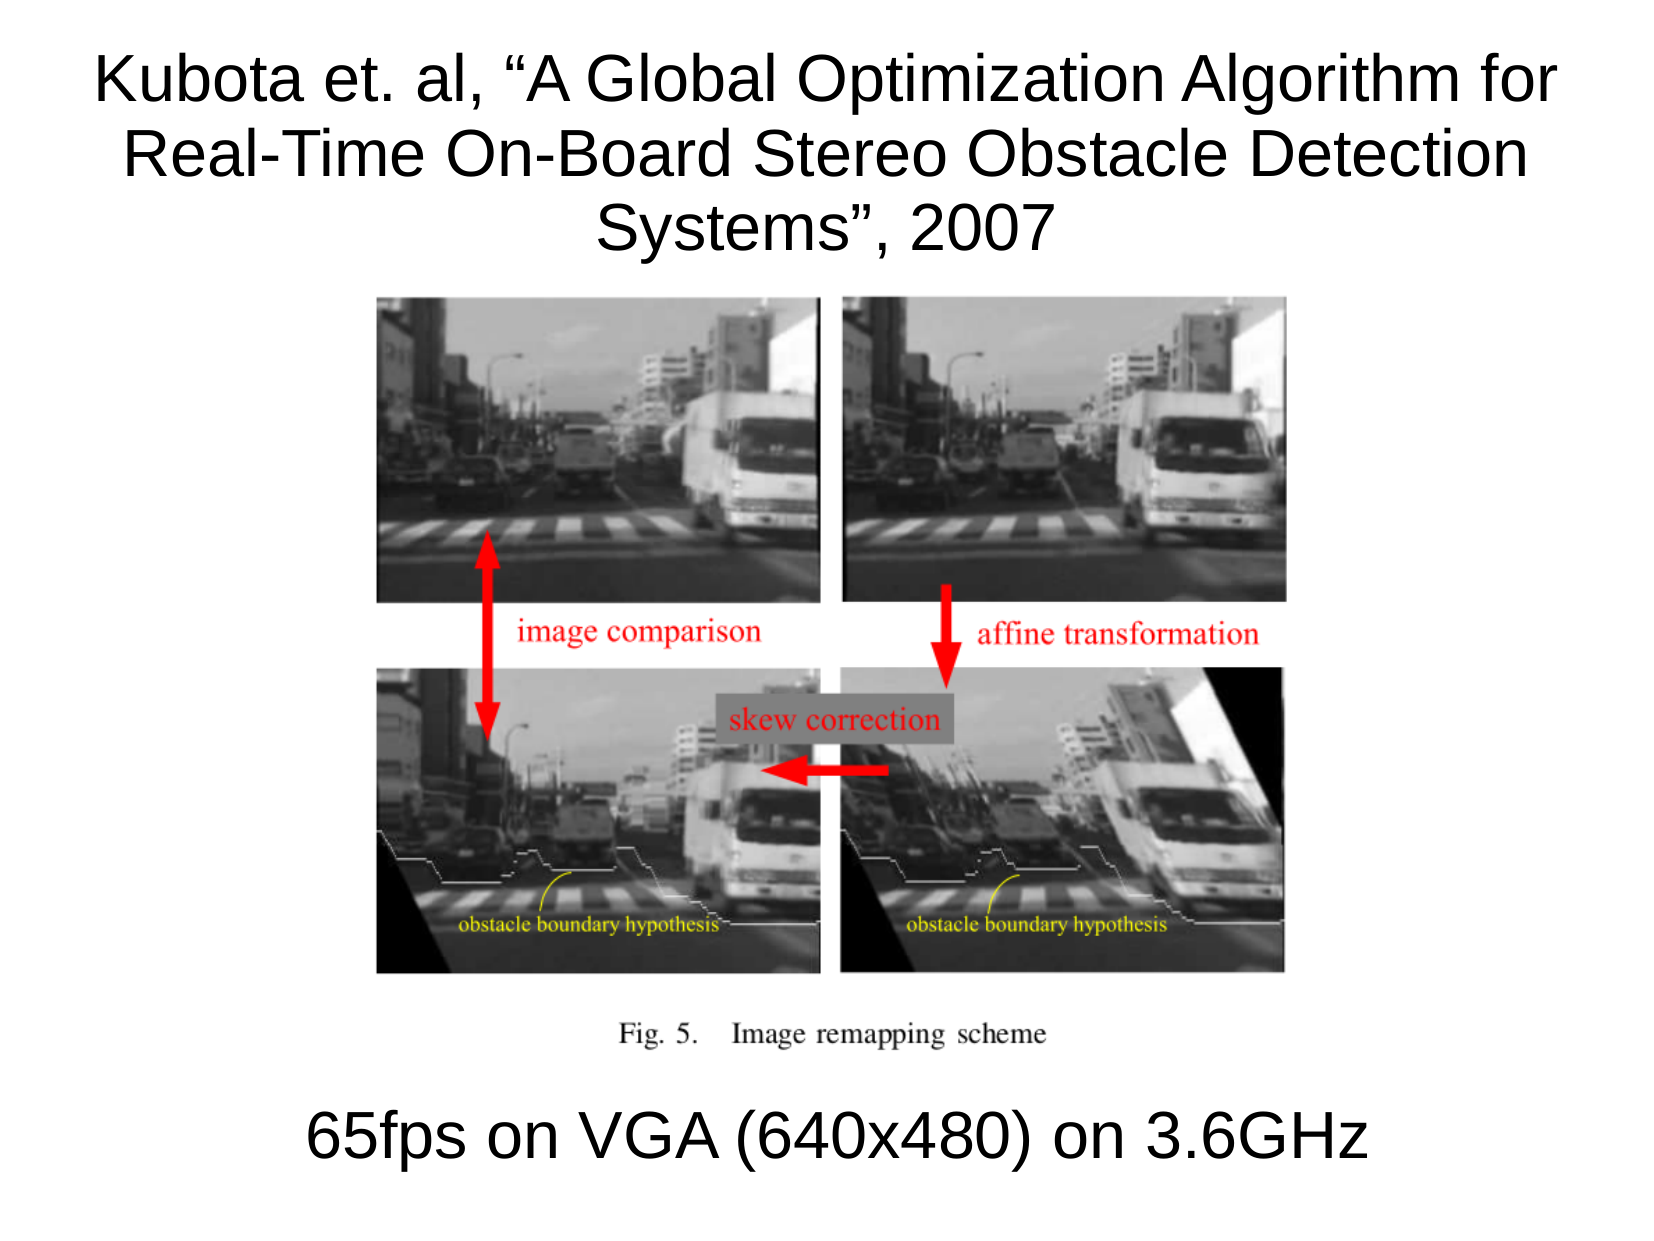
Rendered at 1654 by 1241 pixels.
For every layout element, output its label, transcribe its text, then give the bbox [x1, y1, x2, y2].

subtitle 65fps on VGA (640x480) on 3.6GHz [99, 1085, 1555, 1186]
title Kubota et. al, “A Global Optimization Algorithm for Real-Time On-Board Stereo Obstacle Detection Systems”, 2007 [82, 40, 1571, 266]
picture [342, 268, 1312, 1071]
